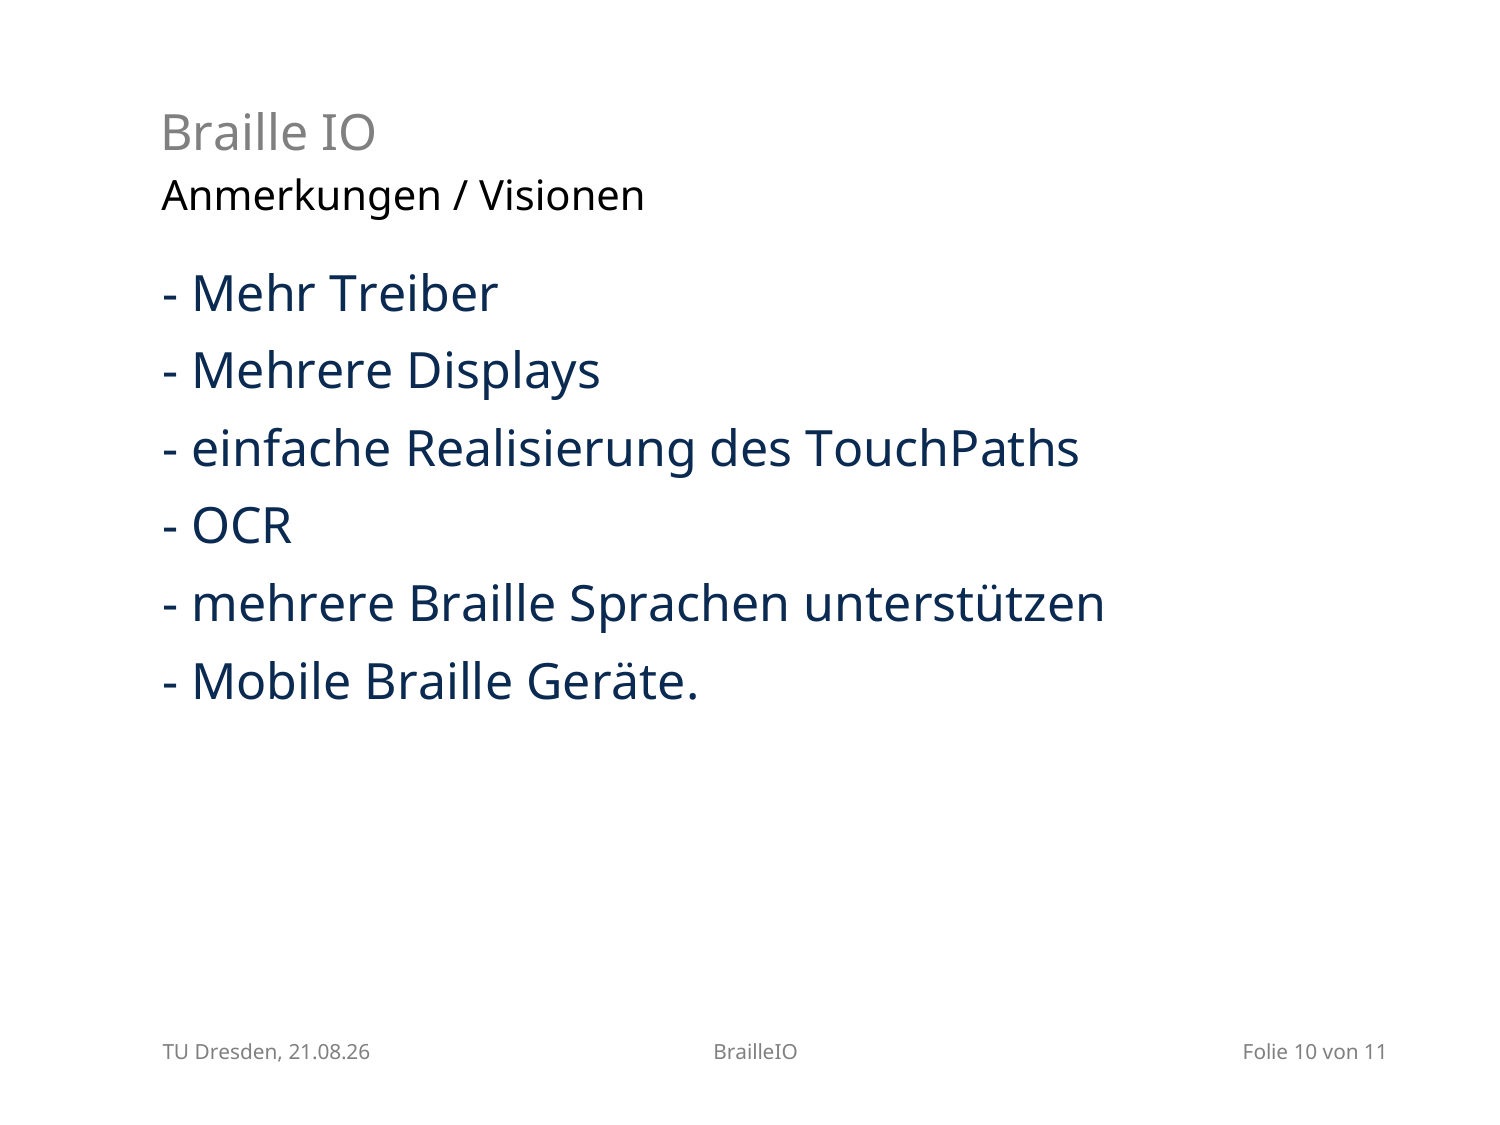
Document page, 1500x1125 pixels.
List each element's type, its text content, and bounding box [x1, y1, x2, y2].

text_box Anmerkungen / Visionen [161, 162, 1388, 225]
title Braille IO [160, 93, 1392, 170]
list - Mehr Treiber - Mehrere Displays - einfache Realisierung des TouchPaths - OCR - mehrere Braille Sprachen unterstützen - Mobile Braille Geräte. [162, 249, 1388, 826]
